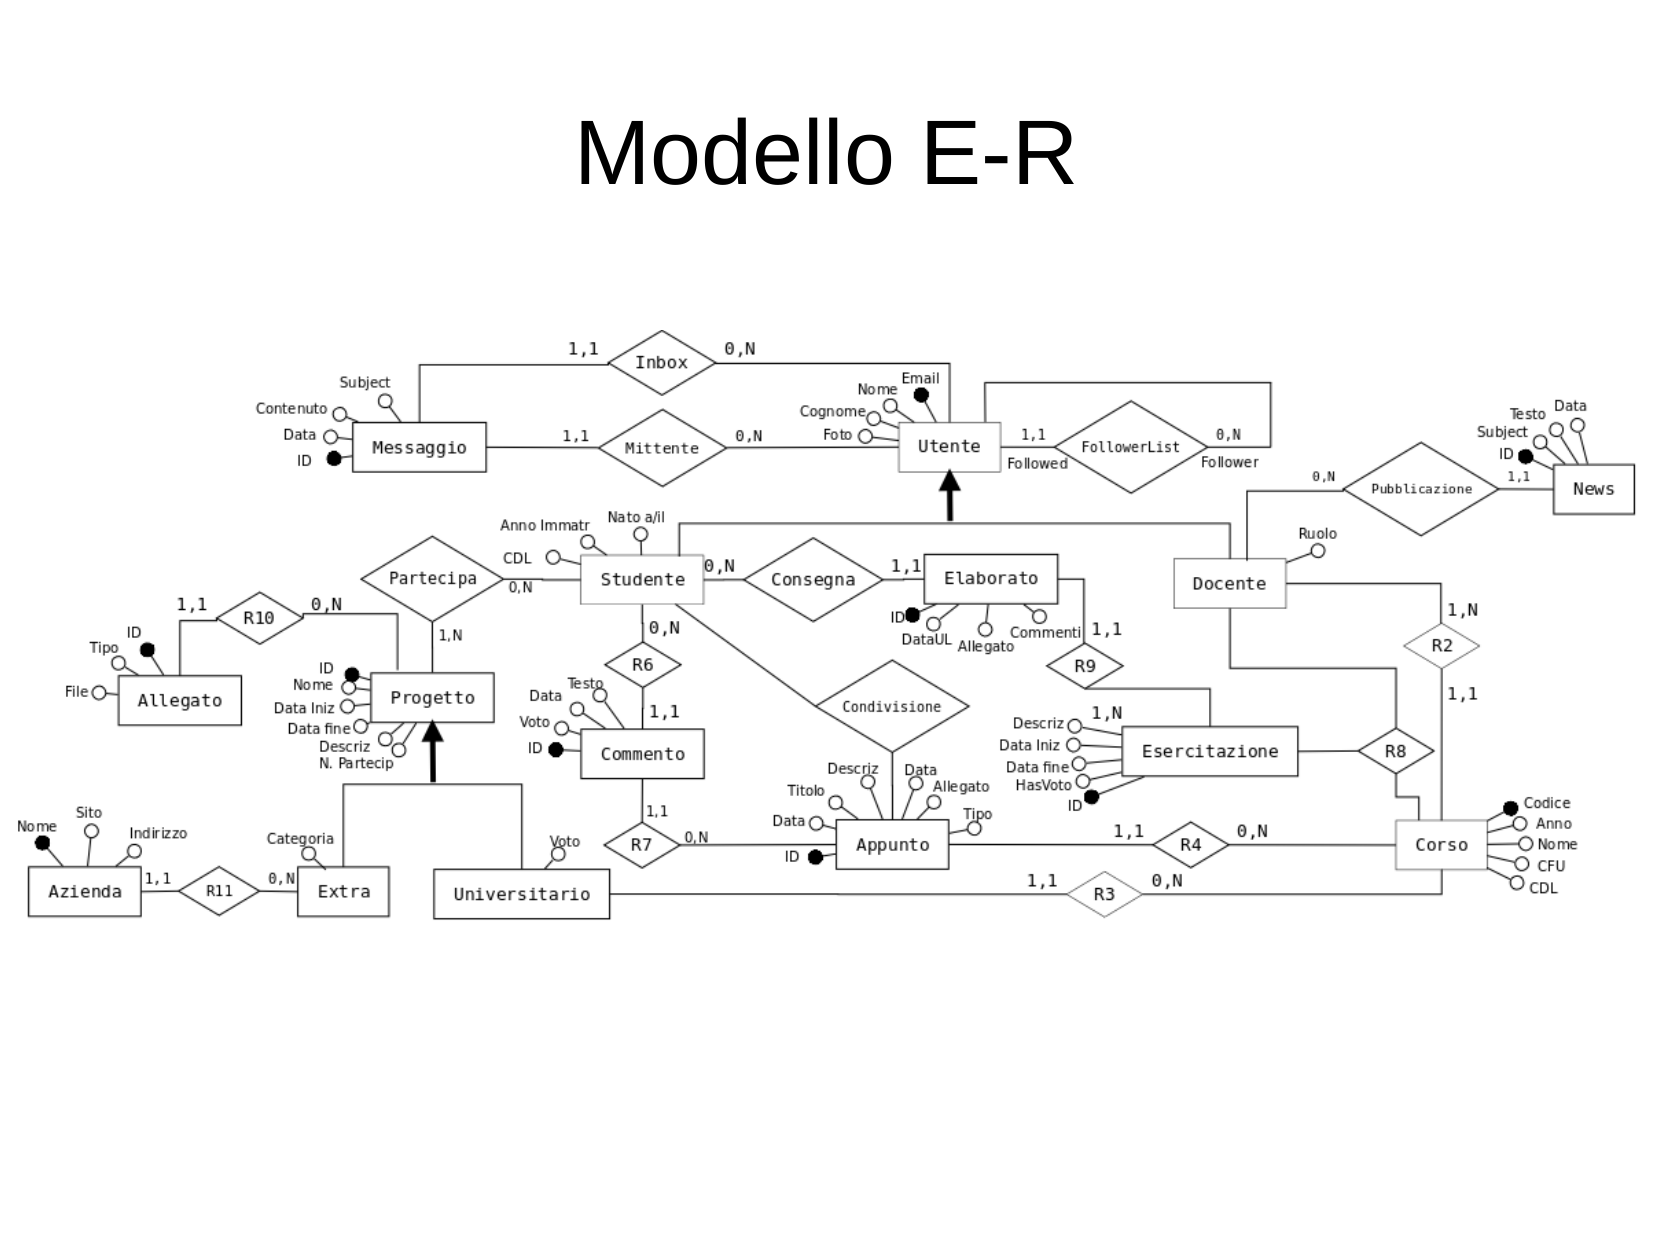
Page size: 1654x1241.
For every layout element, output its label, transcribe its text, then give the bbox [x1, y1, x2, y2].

picture [17, 330, 1638, 921]
title Modello E-R [82, 49, 1571, 257]
text_box [921, 507, 951, 565]
